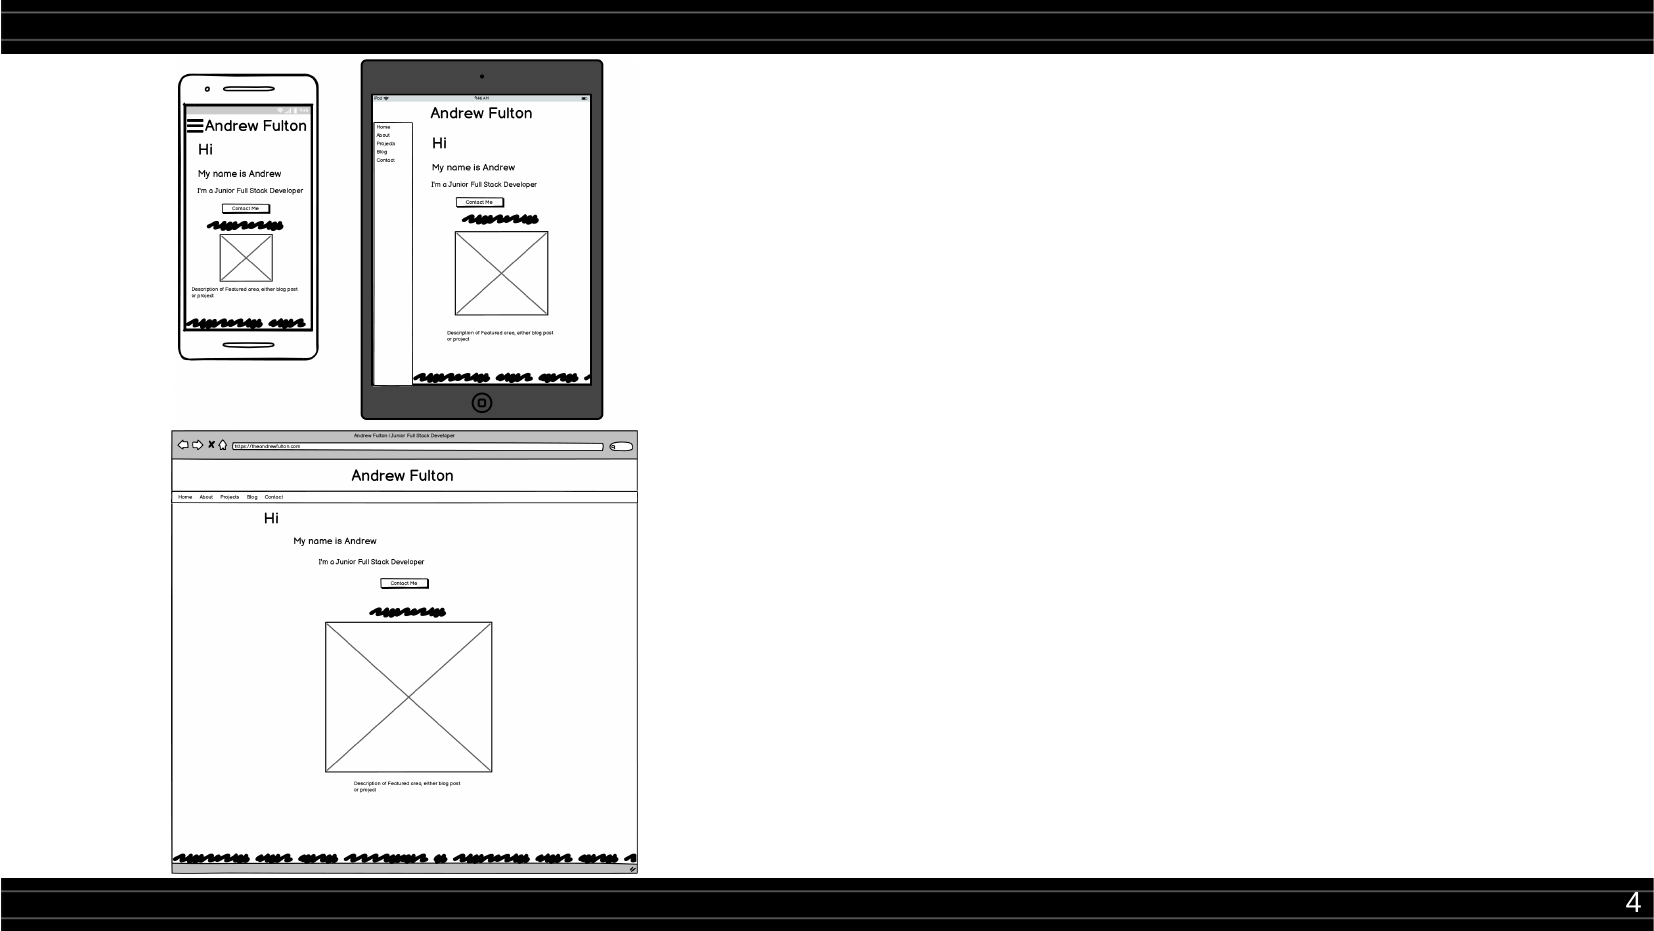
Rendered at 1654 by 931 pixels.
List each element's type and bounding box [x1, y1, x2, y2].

picture [1, 878, 1654, 931]
picture [171, 58, 638, 875]
picture [1, 0, 1654, 54]
